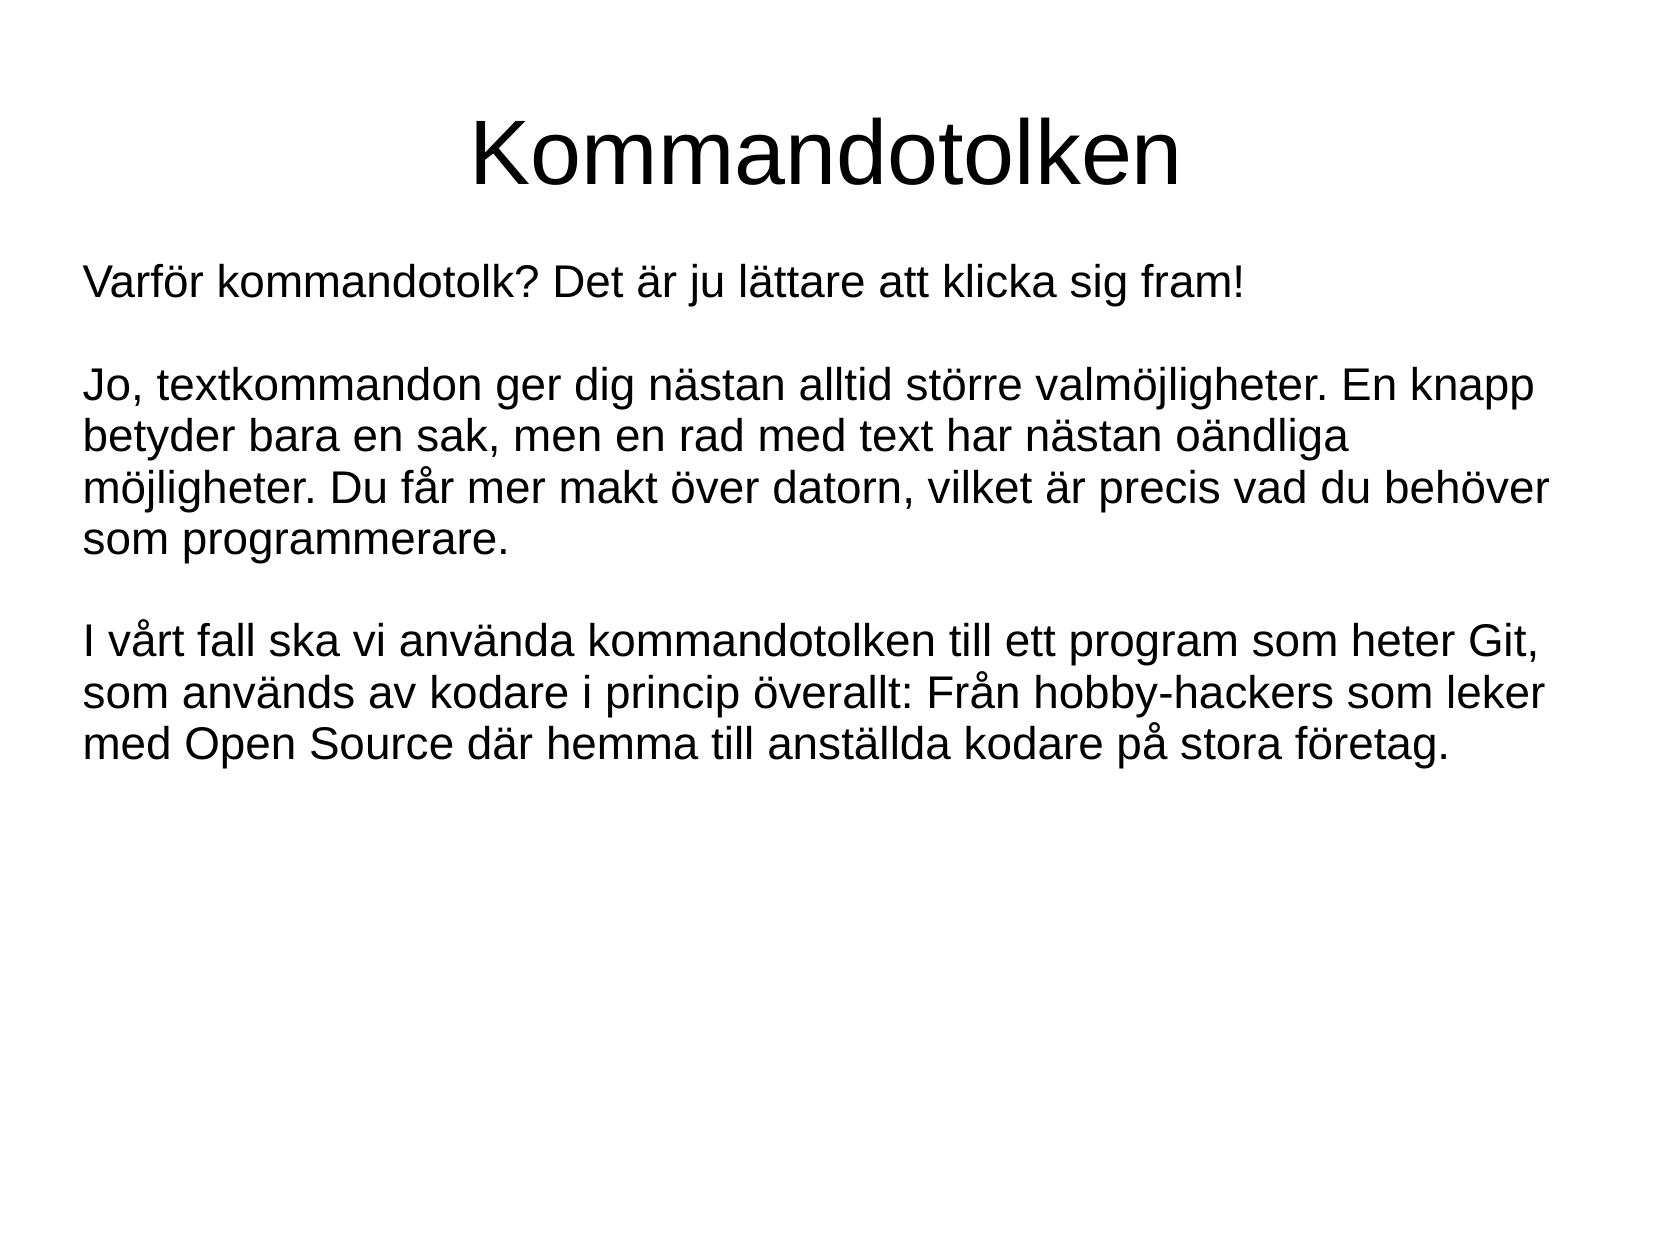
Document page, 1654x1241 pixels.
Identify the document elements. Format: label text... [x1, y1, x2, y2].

subtitle Varför kommandotolk? Det är ju lättare att klicka sig fram! Jo, textkommandon ger dig nästan alltid större valmöjligheter. En knapp betyder bara en sak, men en rad med text har nästan oändliga möjligheter. Du får mer makt över datorn, vilket är precis vad du behöver som programmerare. I vårt fall ska vi använda kommandotolken till ett program som heter Git, som används av kodare i princip överallt: Från hobby-hackers som leker med Open Source där hemma till anställda kodare på stora företag. [82, 256, 1571, 1010]
title Kommandotolken [82, 49, 1571, 256]
